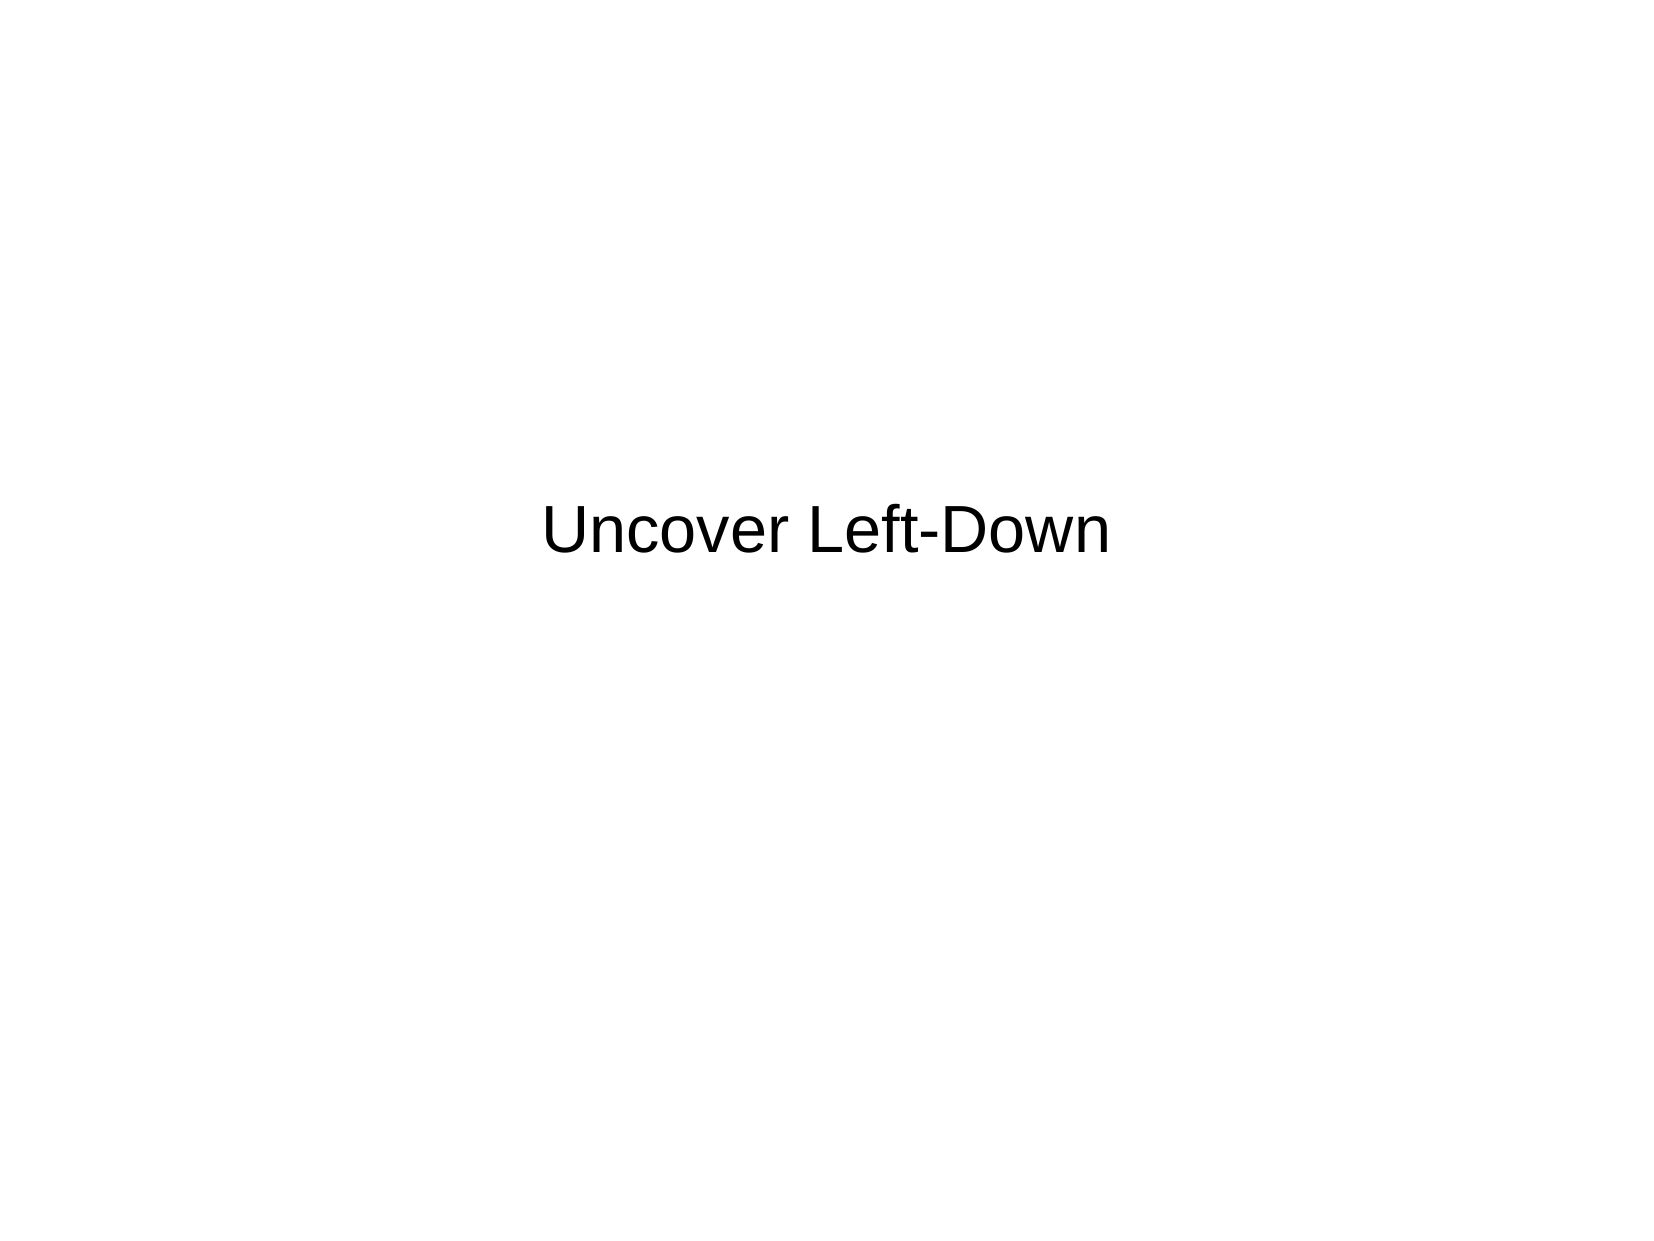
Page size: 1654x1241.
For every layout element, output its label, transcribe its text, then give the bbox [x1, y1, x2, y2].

subtitle Uncover Left-Down [82, 49, 1571, 1010]
